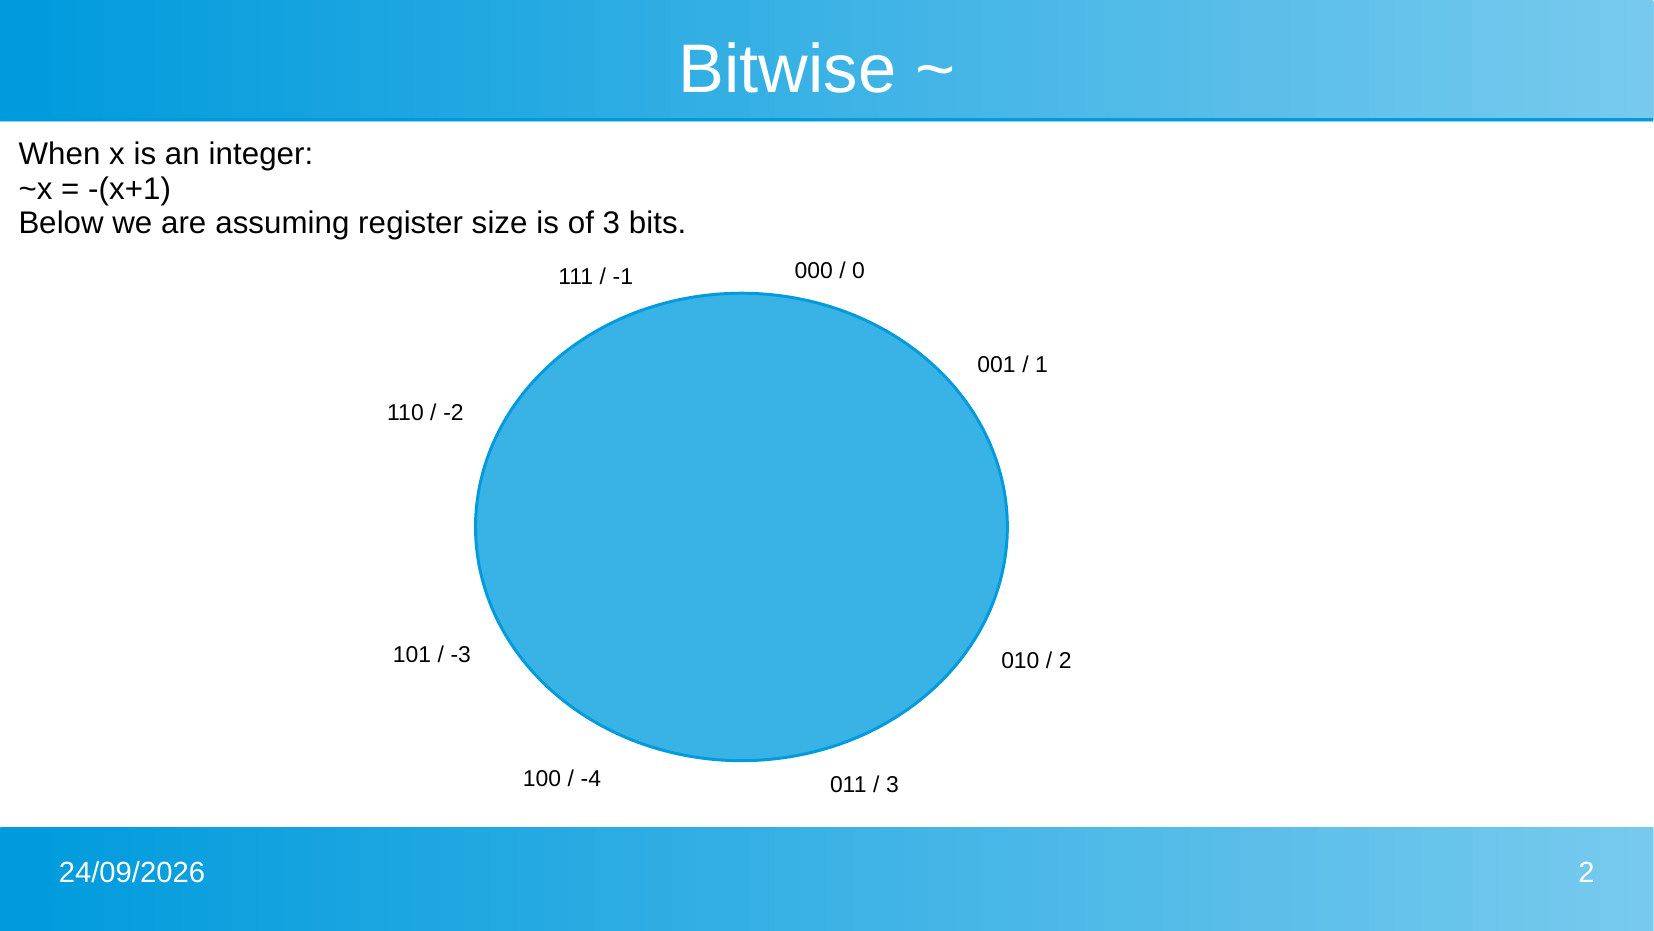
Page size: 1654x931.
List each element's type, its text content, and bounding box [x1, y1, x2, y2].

text_box 001 / 1 [962, 344, 1074, 386]
text_box [475, 293, 1008, 761]
text_box 100 / -4 [508, 758, 620, 799]
text_box 011 / 3 [815, 764, 927, 805]
text_box 110 / -2 [372, 392, 484, 433]
text_box 000 / 0 [779, 250, 891, 291]
title Bitwise ~ [59, 29, 1595, 108]
text_box 010 / 2 [986, 640, 1098, 681]
text_box 101 / -3 [378, 634, 490, 675]
text_box 111 / -1 [543, 256, 655, 297]
text_box When x is an integer: ~x = -(x+1) Below we are assuming register size is of 3 bits. [3, 128, 710, 283]
